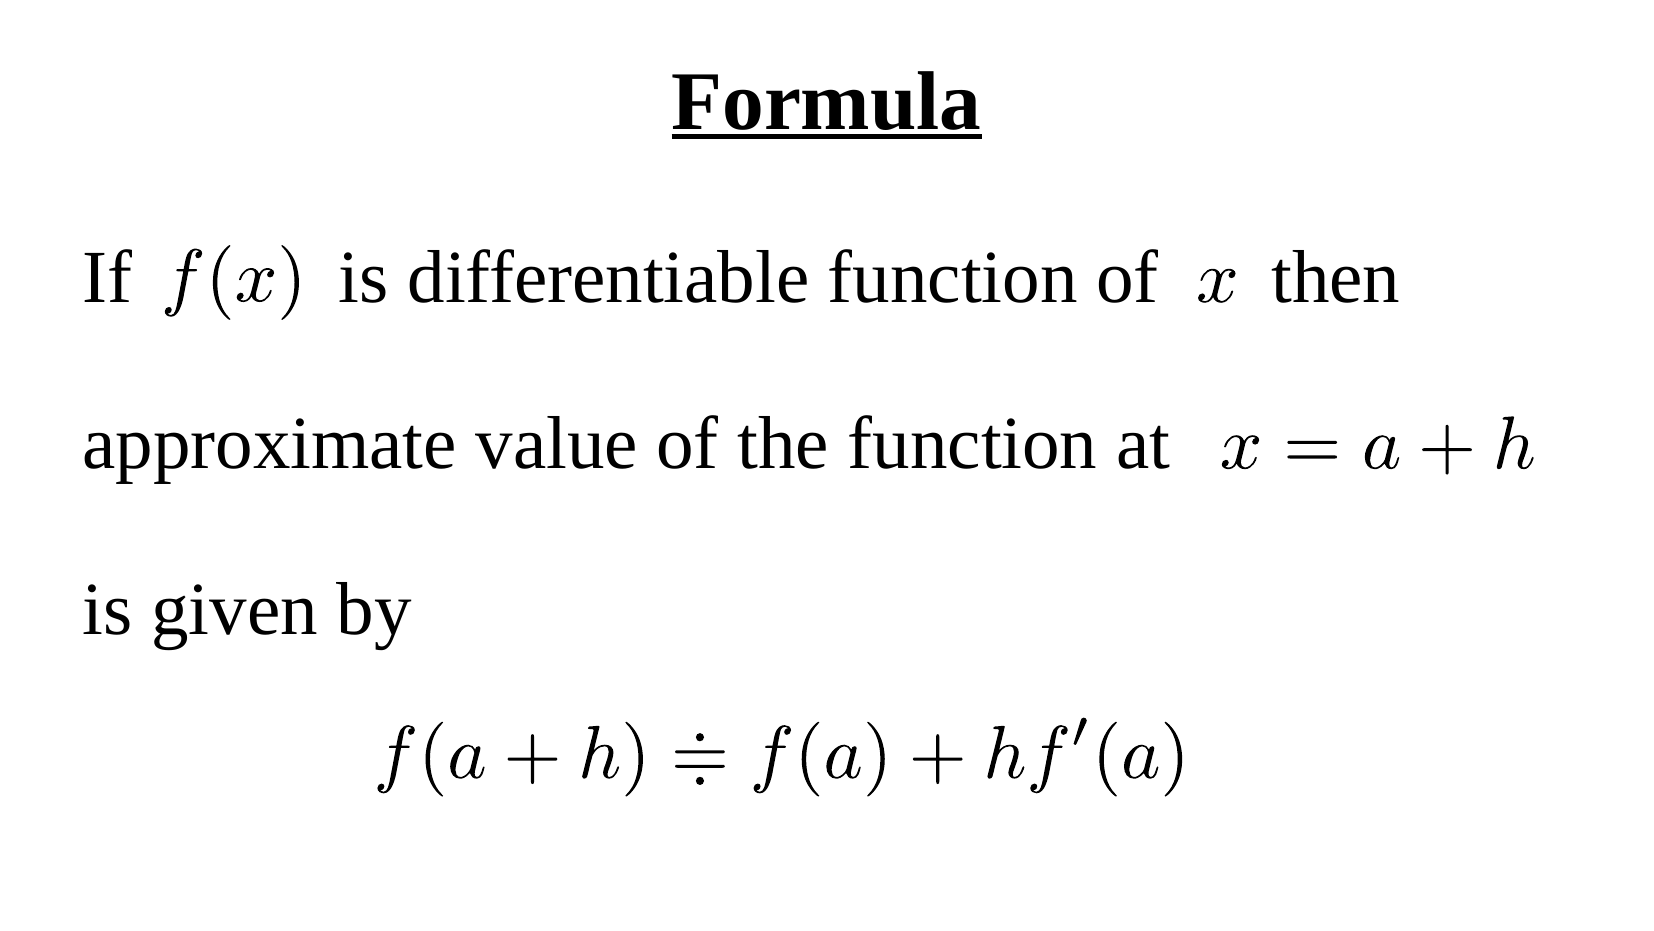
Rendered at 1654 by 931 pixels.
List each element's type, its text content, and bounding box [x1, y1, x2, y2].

title Formula [82, 37, 1571, 166]
text_box [1221, 416, 1534, 475]
text_box [377, 717, 1183, 797]
text_box [1198, 268, 1236, 303]
subtitle If is differentiable function of then approximate value of the function at is given by [82, 236, 1571, 875]
text_box [164, 245, 299, 320]
